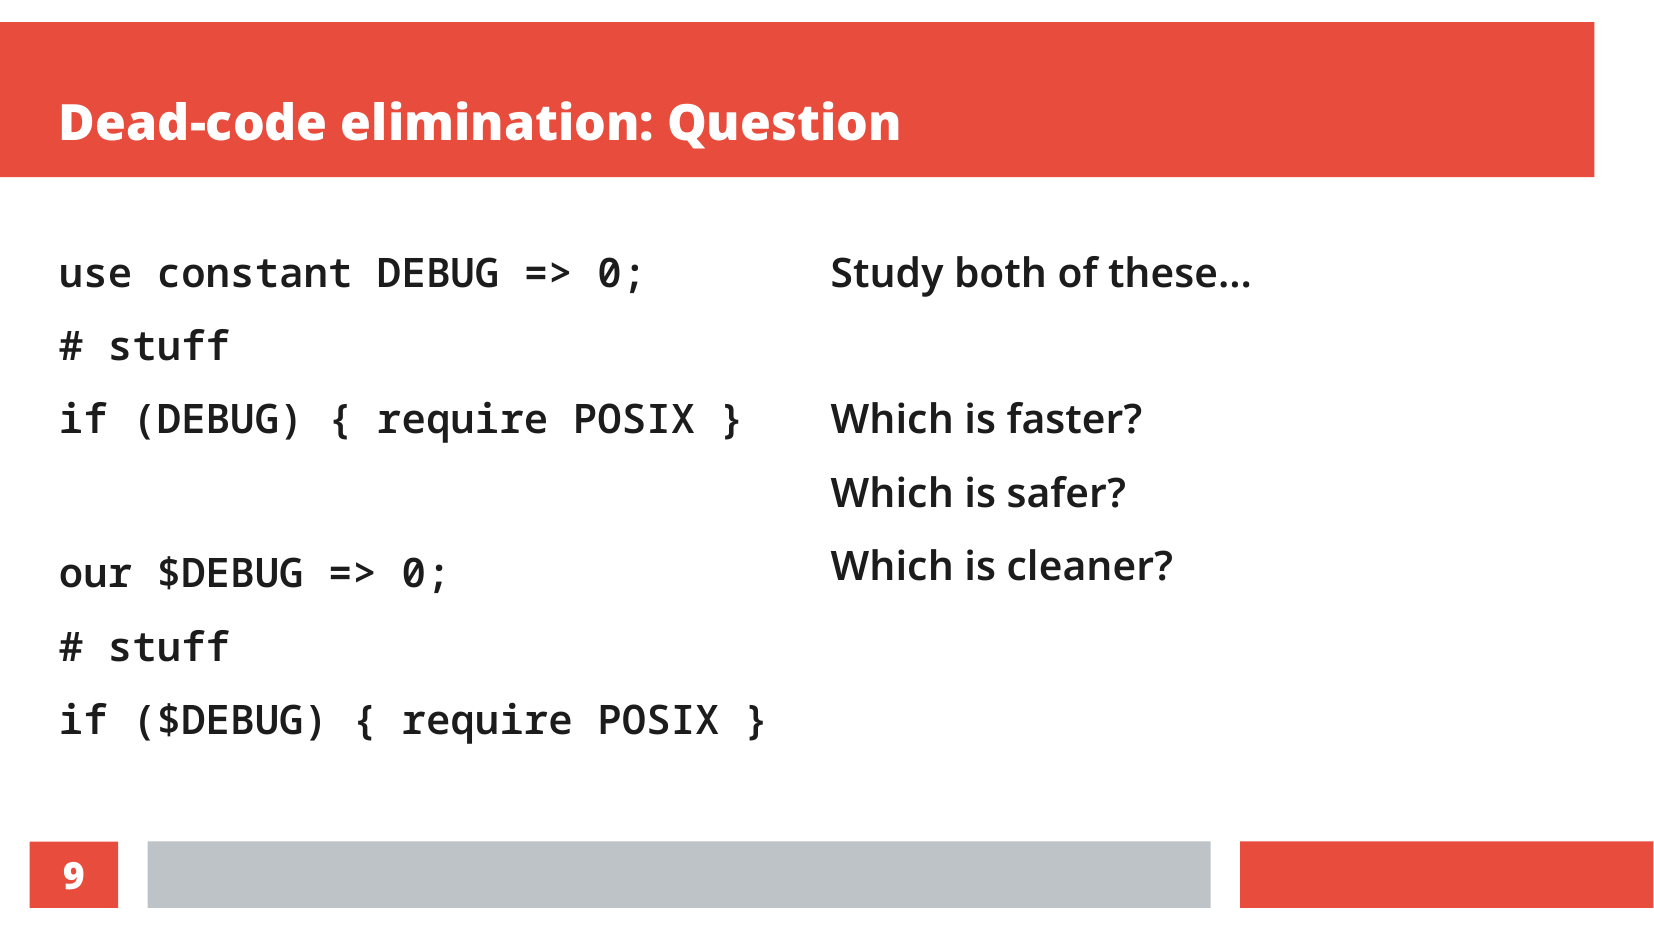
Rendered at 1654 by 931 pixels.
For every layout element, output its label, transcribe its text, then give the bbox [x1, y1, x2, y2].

list our $DEBUG => 0; # stuff if ($DEBUG) { require POSIX } [59, 544, 794, 819]
title Dead-code elimination: Question [59, 44, 1595, 156]
list use constant DEBUG => 0; # stuff if (DEBUG) { require POSIX } [59, 243, 794, 519]
list Study both of these... Which is faster? Which is safer? Which is cleaner? [830, 243, 1566, 820]
